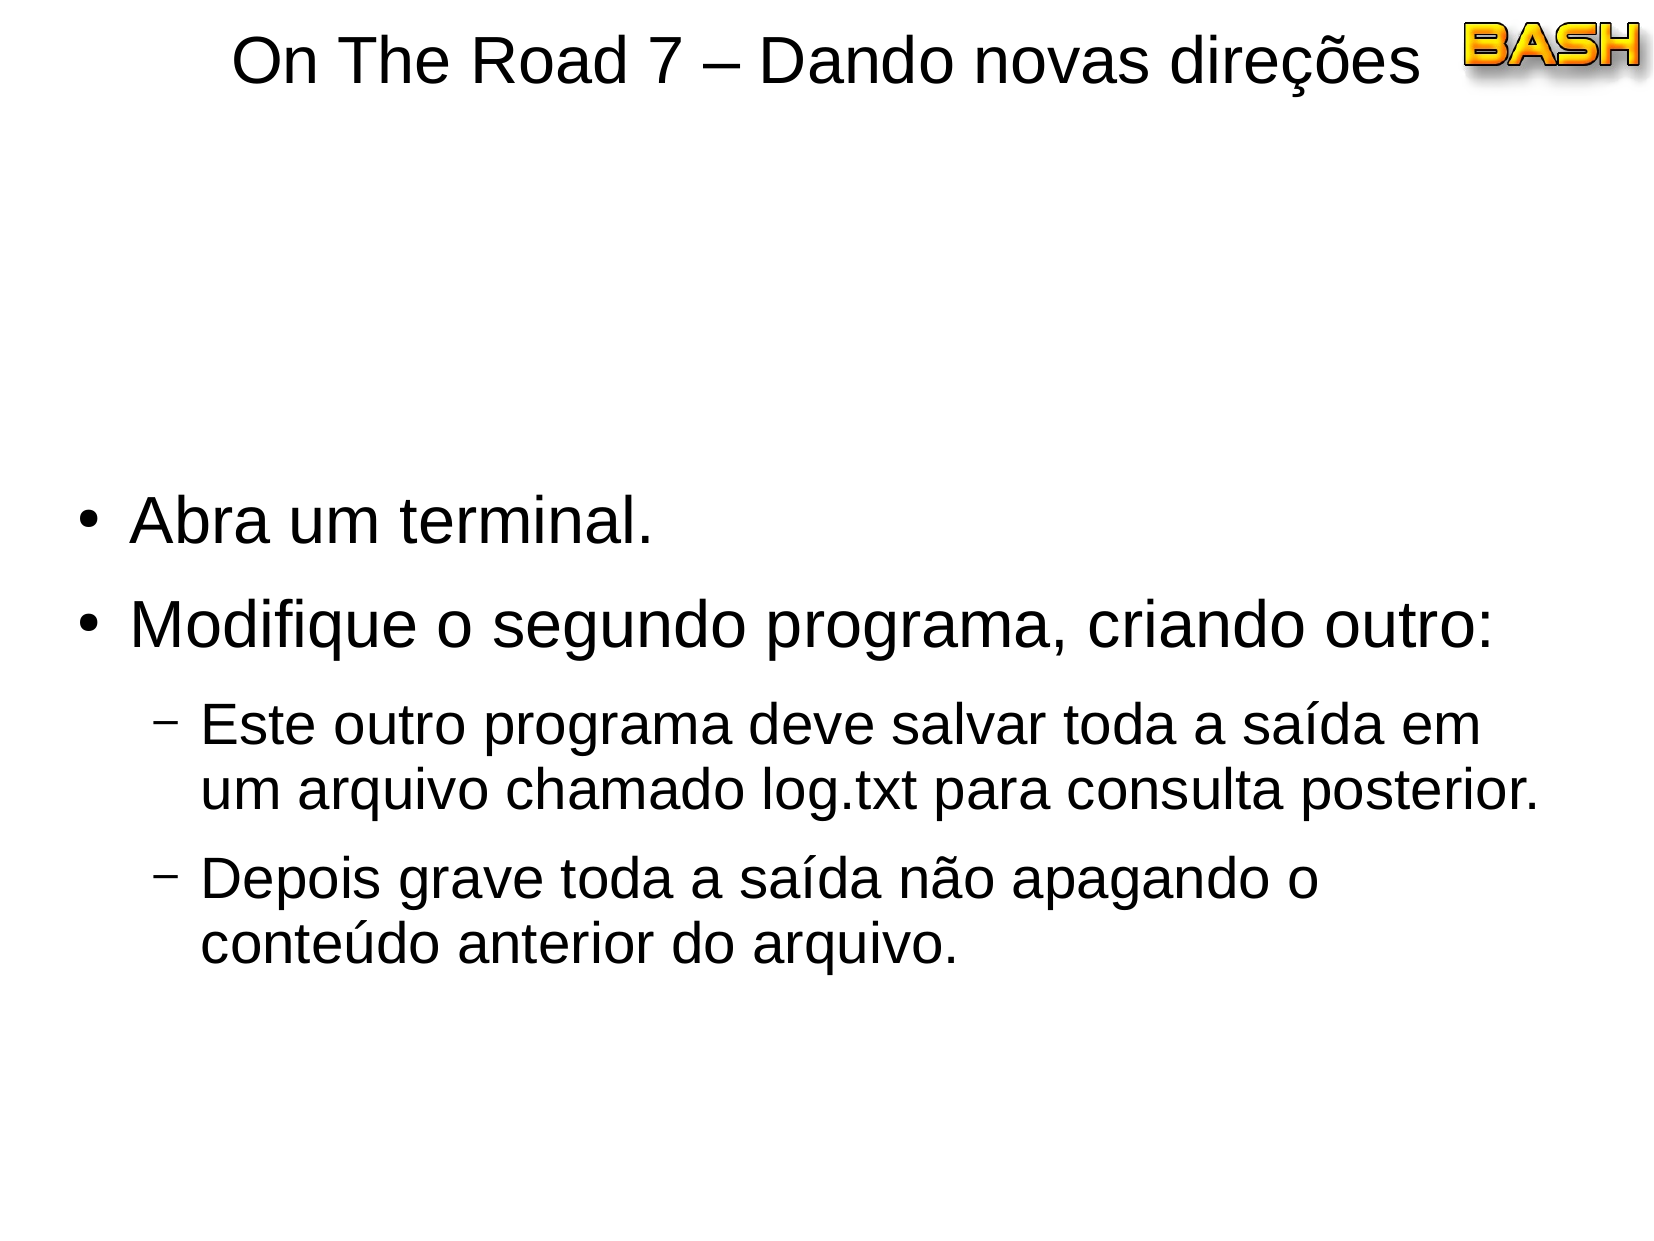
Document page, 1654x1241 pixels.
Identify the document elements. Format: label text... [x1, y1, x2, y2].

picture [1450, 0, 1654, 96]
title On The Road 7 – Dando novas direções [82, 22, 1571, 98]
list Abra um terminal. Modifique o segundo programa, criando outro: Este outro programa deve salvar toda a saída em um arquivo chamado log.txt para consulta posterior. Depois grave toda a saída não apagando o conteúdo anterior do arquivo. [59, 483, 1571, 976]
